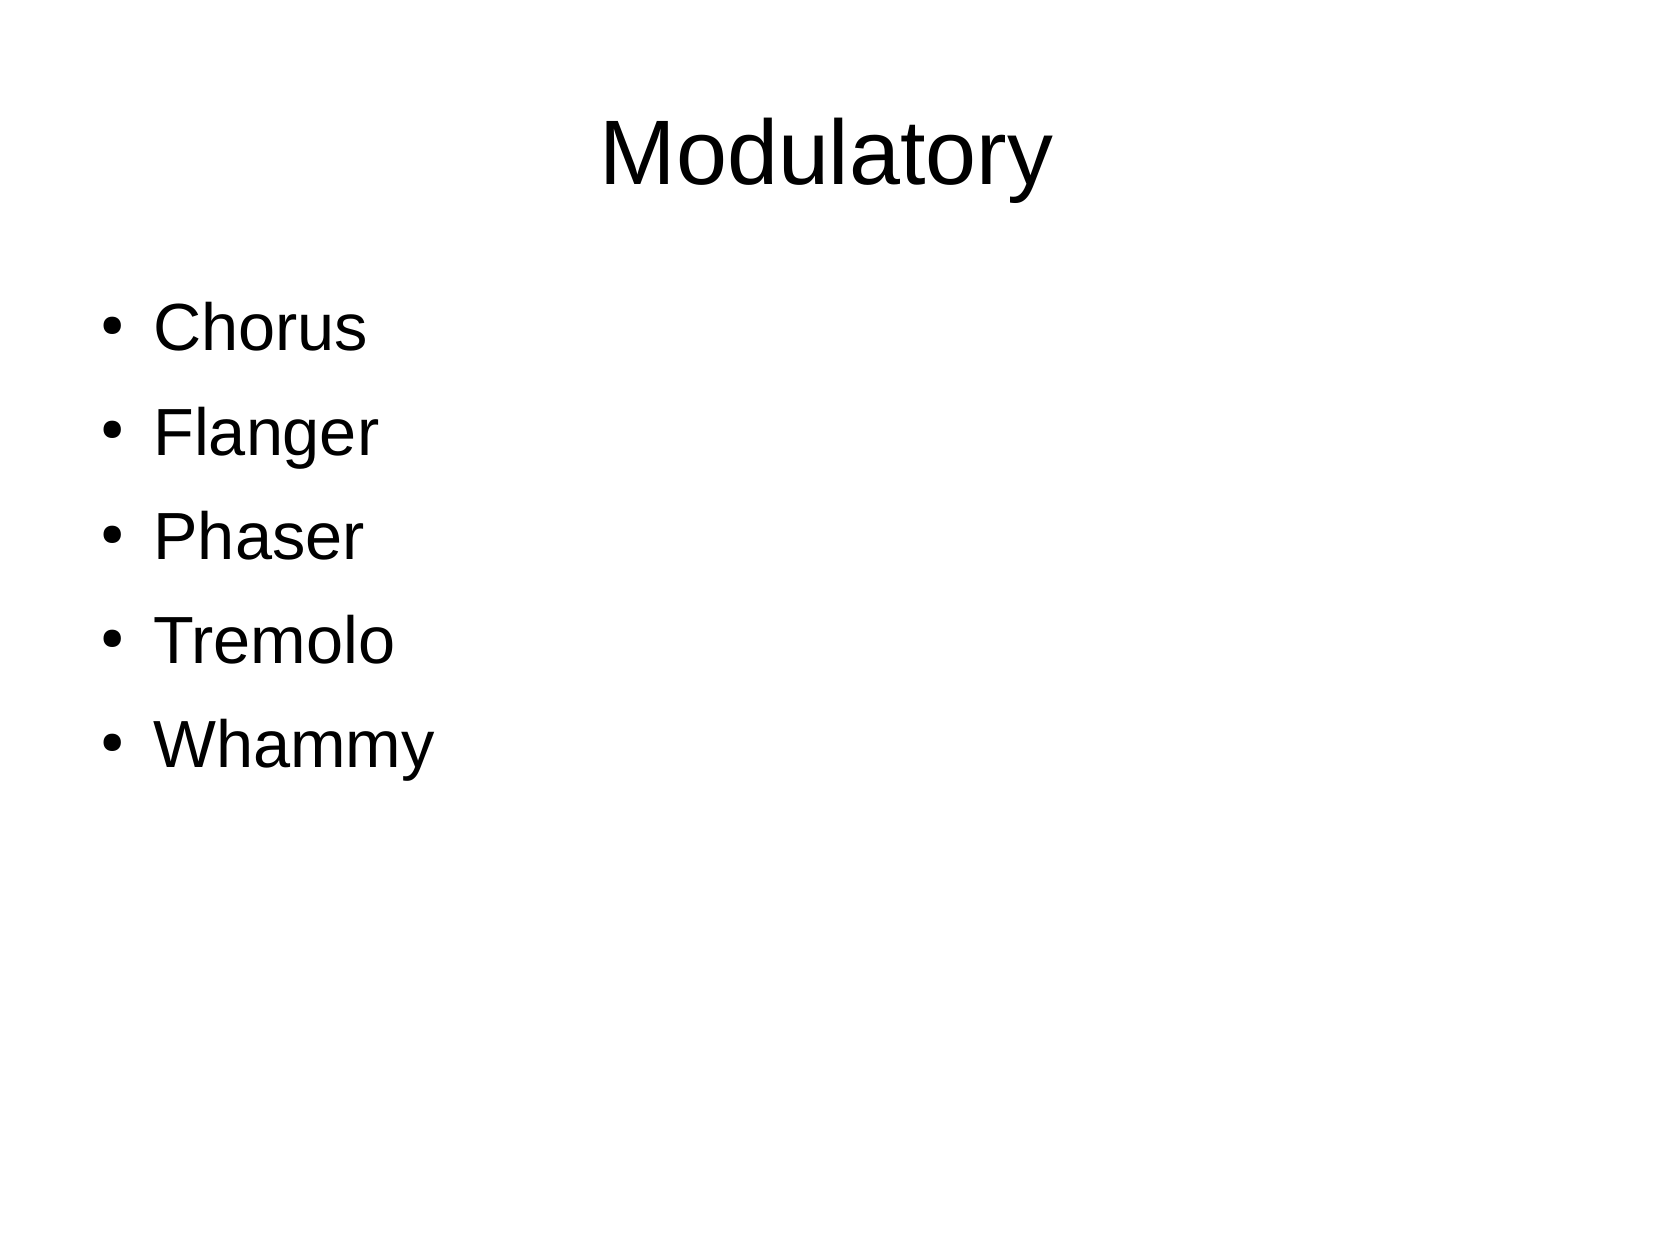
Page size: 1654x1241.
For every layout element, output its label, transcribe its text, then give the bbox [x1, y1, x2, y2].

list Chorus Flanger Phaser Tremolo Whammy [82, 290, 1571, 1010]
title Modulatory [82, 49, 1571, 257]
